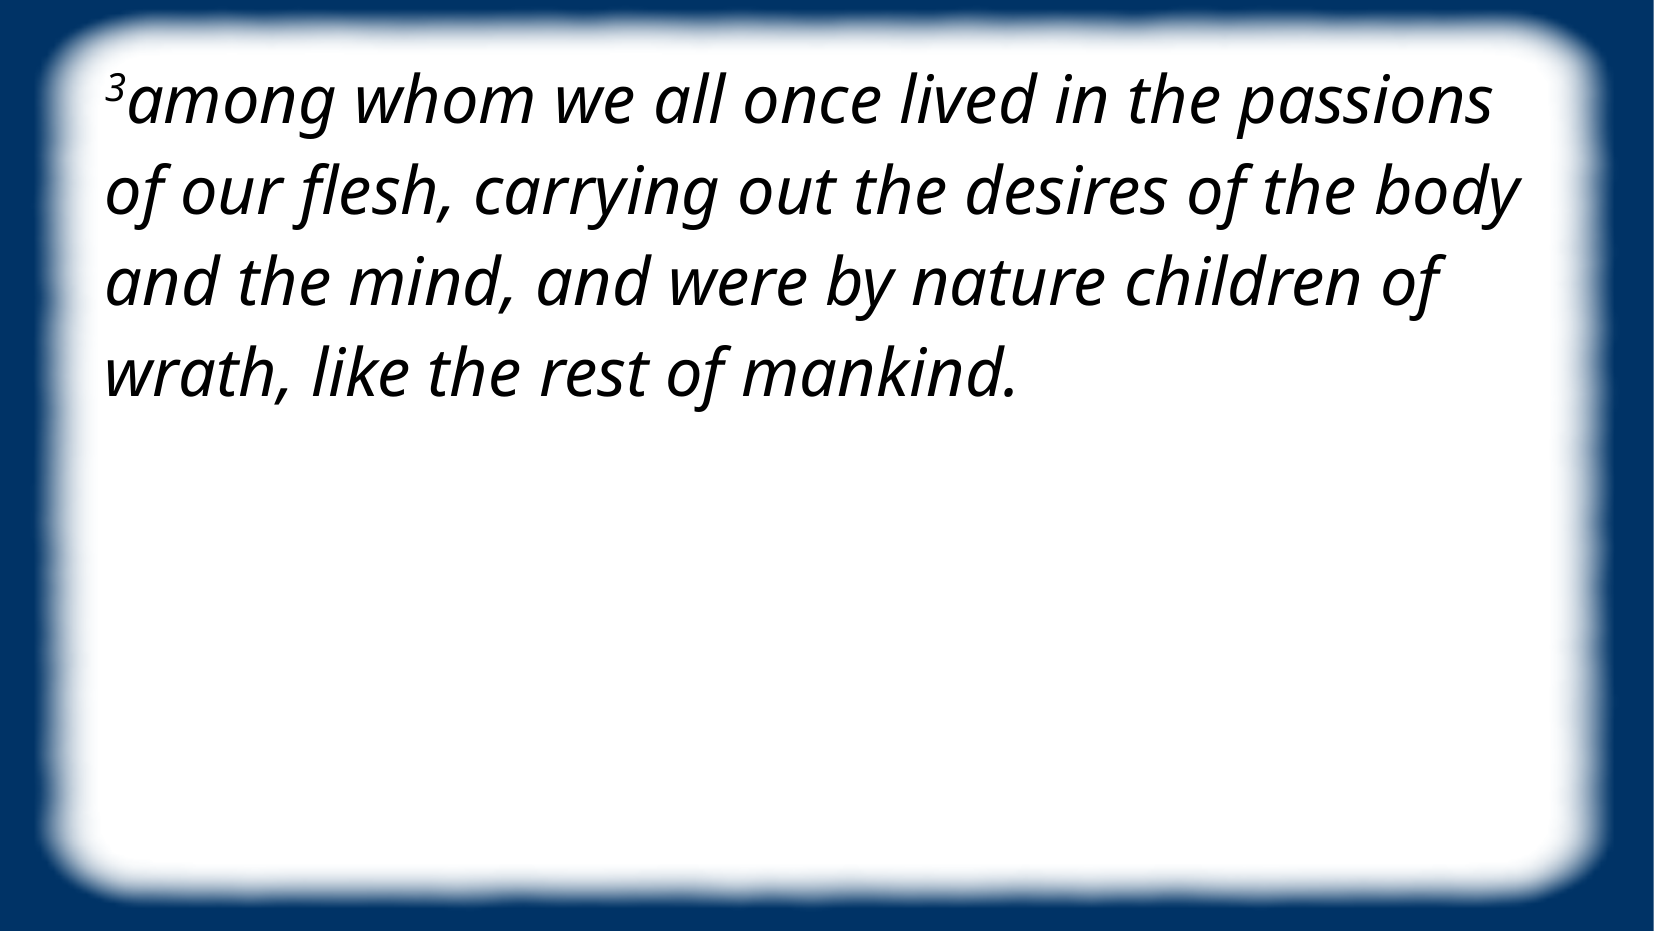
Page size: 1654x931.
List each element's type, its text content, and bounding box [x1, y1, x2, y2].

text_box 3among whom we all once lived in the passions of our flesh, carrying out the desires of the body and the mind, and were by nature children of wrath, like the rest of mankind. [90, 45, 1561, 415]
picture [0, 0, 1654, 931]
